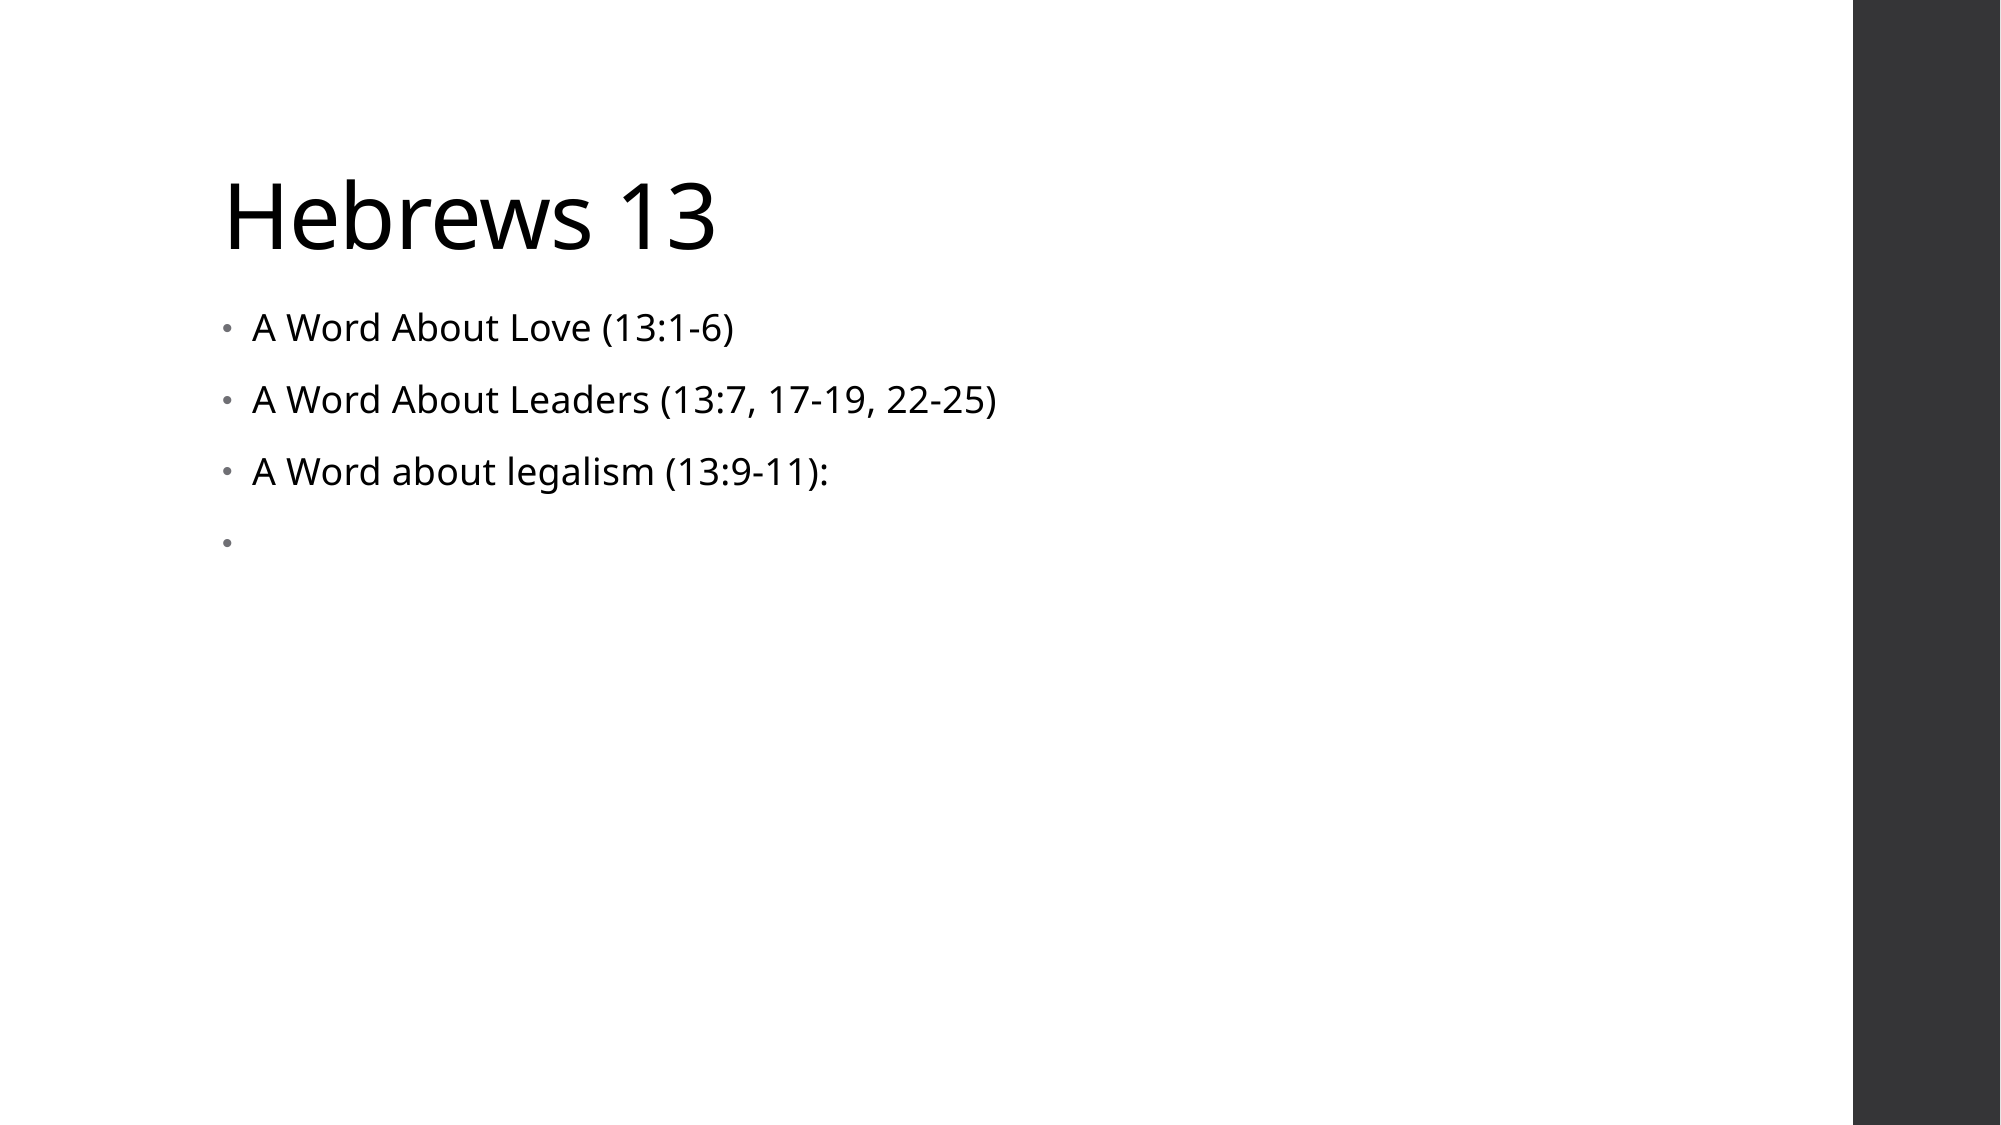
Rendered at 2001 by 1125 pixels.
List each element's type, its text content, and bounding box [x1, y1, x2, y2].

list A Word About Love (13:1-6) A Word About Leaders (13:7, 17-19, 22-25) A Word about legalism (13:9-11): [206, 299, 1617, 1014]
title Hebrews 13 [206, 60, 1797, 278]
